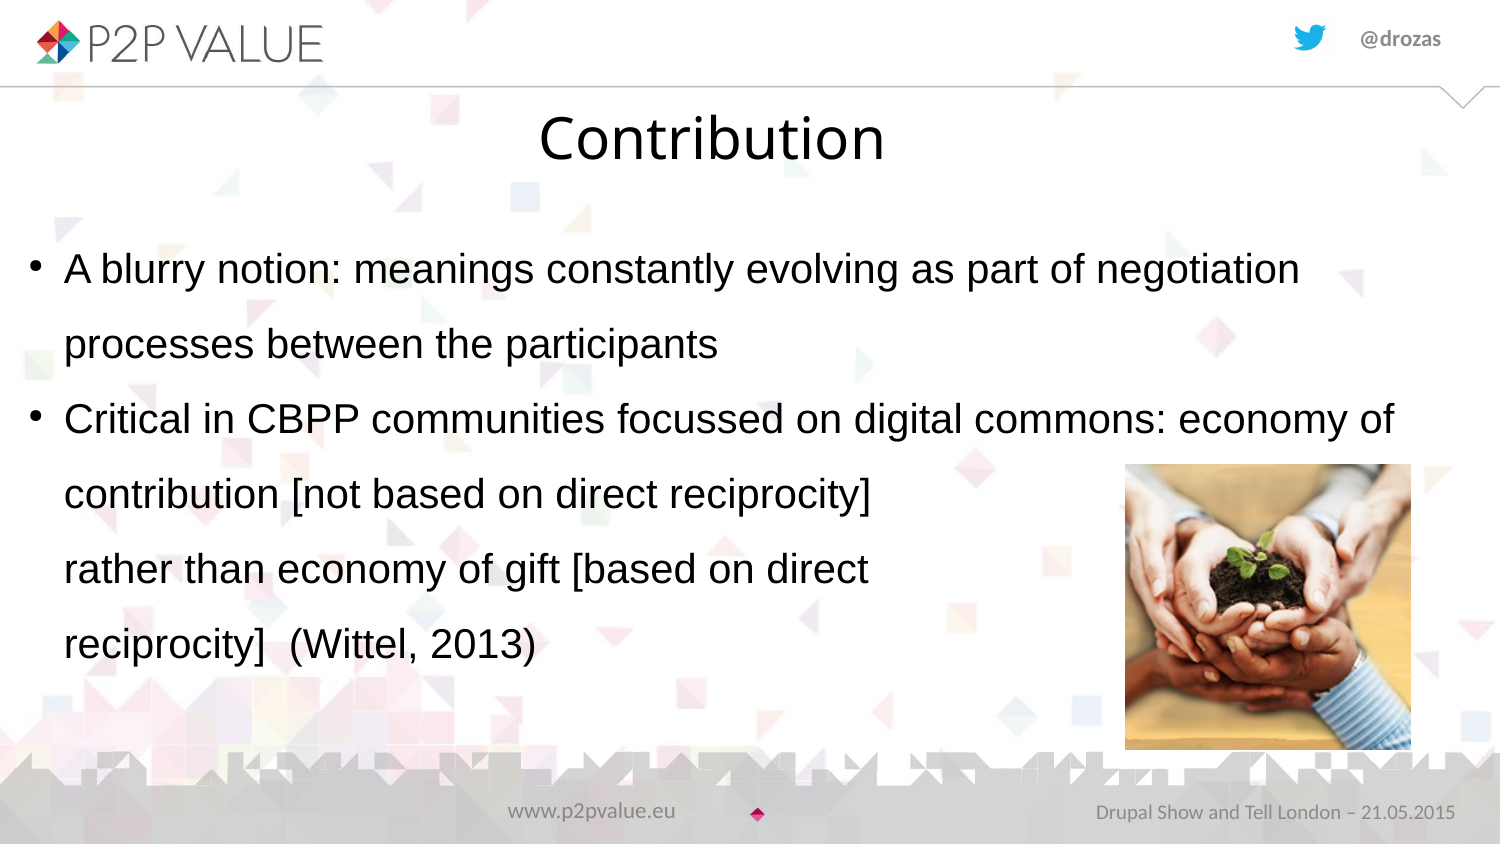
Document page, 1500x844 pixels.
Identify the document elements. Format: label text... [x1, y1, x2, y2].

subtitle A blurry notion: meanings constantly evolving as part of negotiation processes between the participants Critical in CBPP communities focussed on digital commons: economy of contribution [not based on direct reciprocity] rather than economy of gift [based on direct reciprocity] (Wittel, 2013) [15, 210, 1496, 766]
text_box @drozas [1333, 15, 1455, 60]
text_box www.p2pvalue.eu [501, 789, 720, 829]
title Contribution [60, 92, 1366, 181]
text_box Drupal Show and Tell London – 21.05.2015 [777, 788, 1470, 834]
picture [0, 0, 1500, 844]
